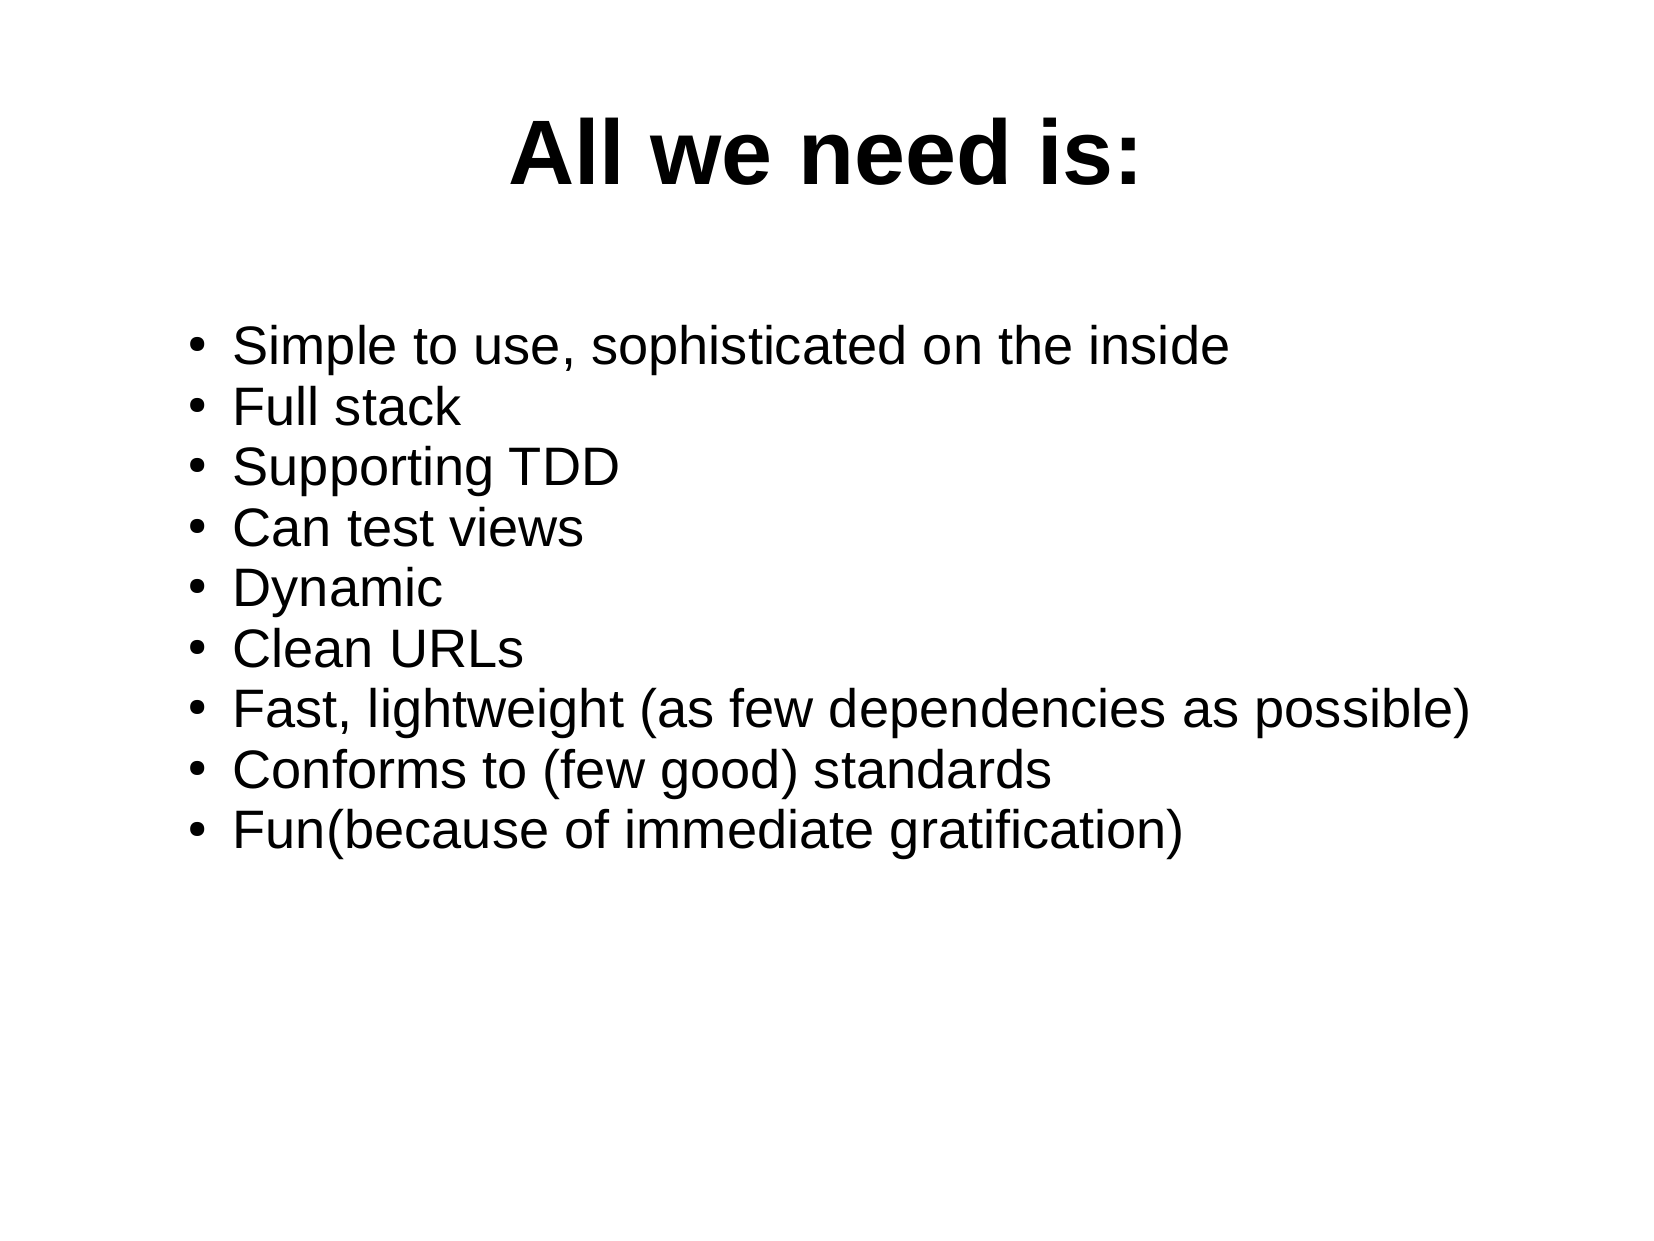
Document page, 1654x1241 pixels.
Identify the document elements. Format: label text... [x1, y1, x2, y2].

title All we need is: [82, 56, 1571, 250]
subtitle Simple to use, sophisticated on the inside Full stack Supporting TDD Can test views Dynamic Clean URLs Fast, lightweight (as few dependencies as possible) Conforms to (few good) standards Fun(because of immediate gratification) [150, 225, 1639, 952]
